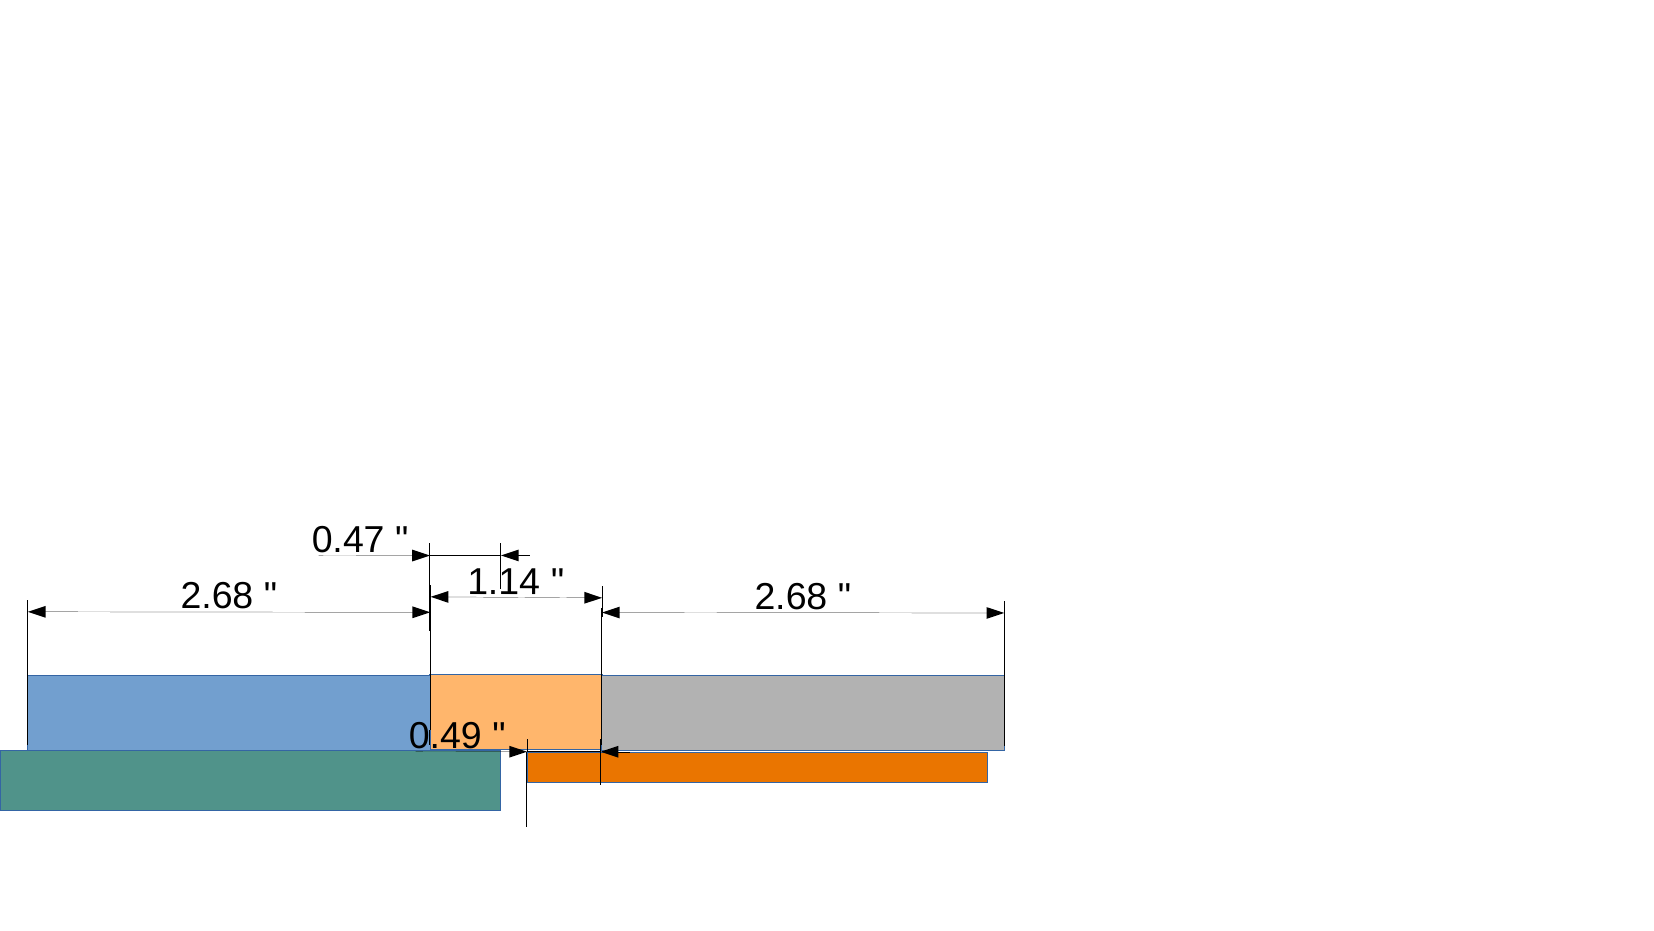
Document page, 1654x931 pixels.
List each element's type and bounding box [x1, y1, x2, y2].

text_box [601, 674, 1005, 751]
text_box [527, 752, 600, 783]
text_box [0, 674, 601, 811]
text_box [601, 752, 988, 783]
